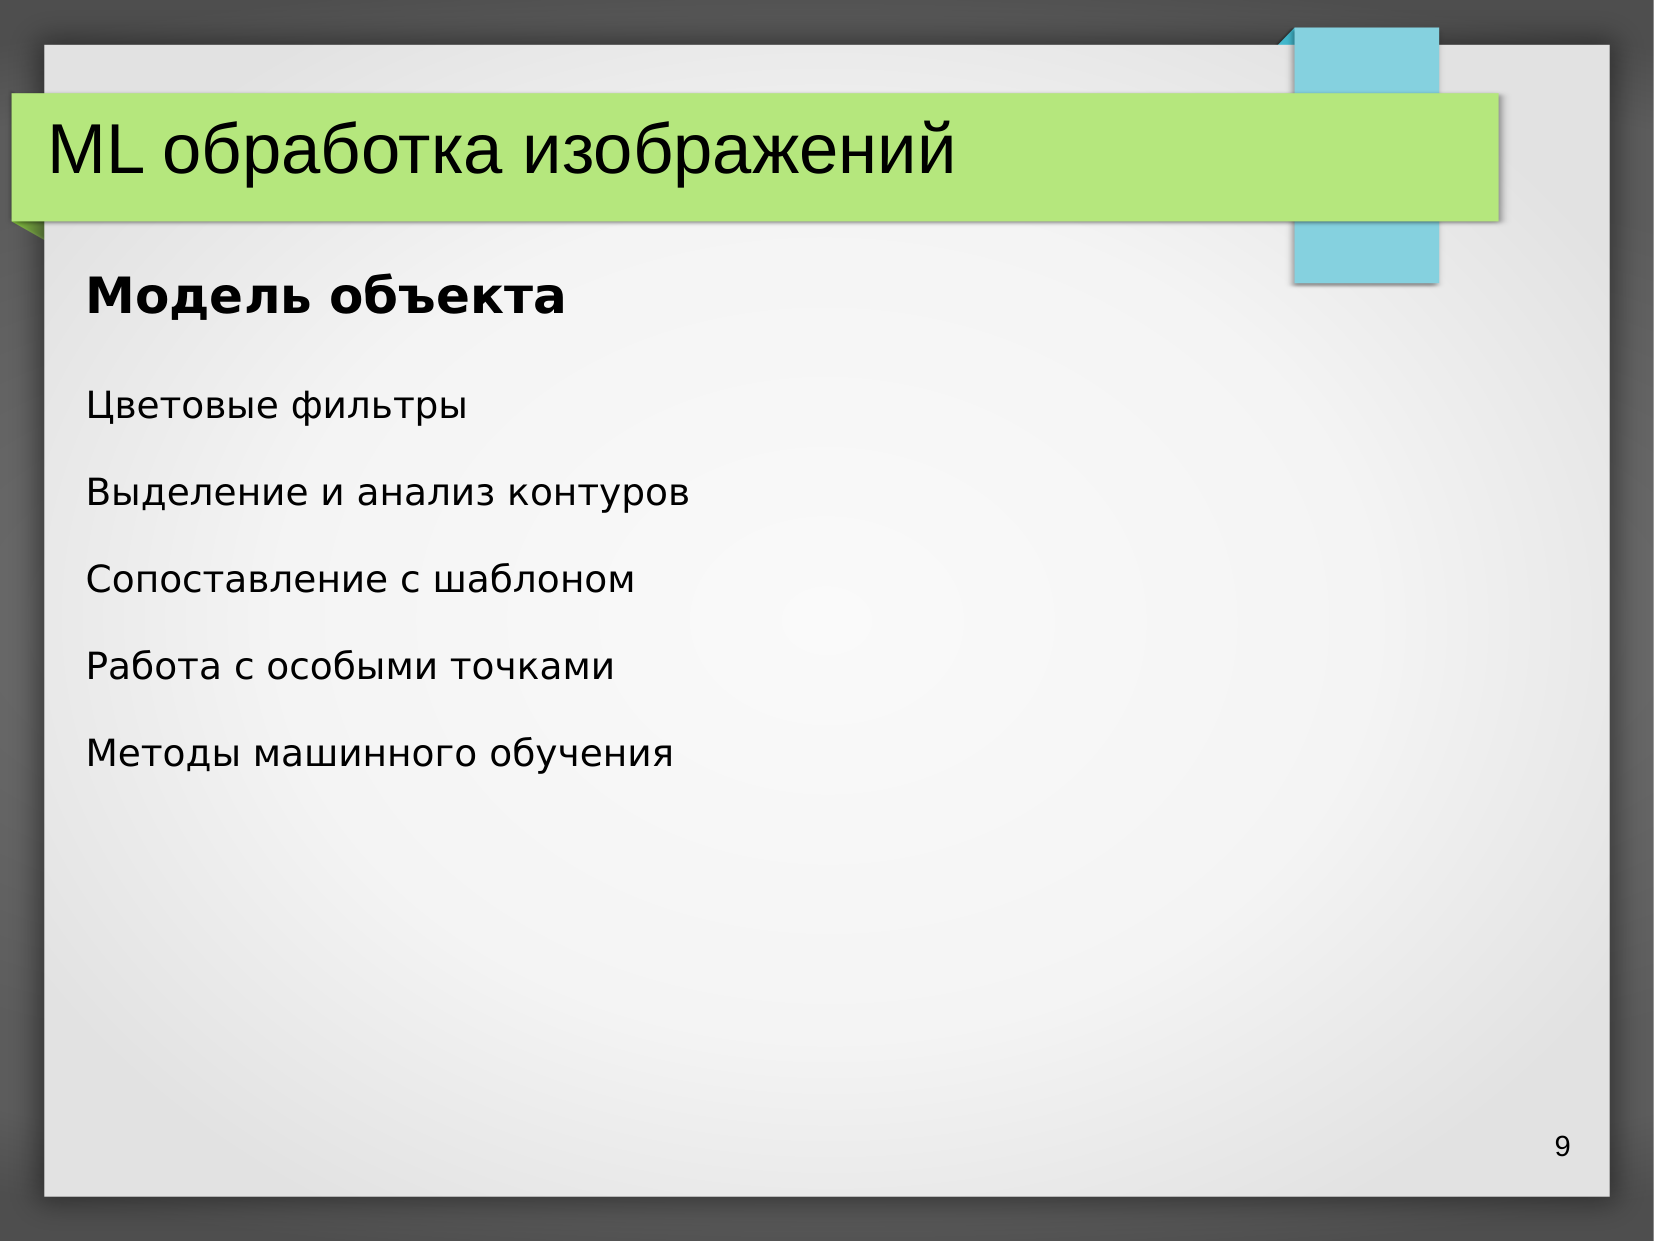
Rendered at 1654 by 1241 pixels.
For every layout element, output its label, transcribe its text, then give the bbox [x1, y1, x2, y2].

text_box Модель объекта Цветовые фильтры Выделение и анализ контуров Сопоставление с шаблоном Работа с особыми точками Методы машинного обучения [70, 259, 1653, 1050]
title ML обработка изображений [47, 109, 1501, 189]
picture [0, 0, 1654, 1241]
